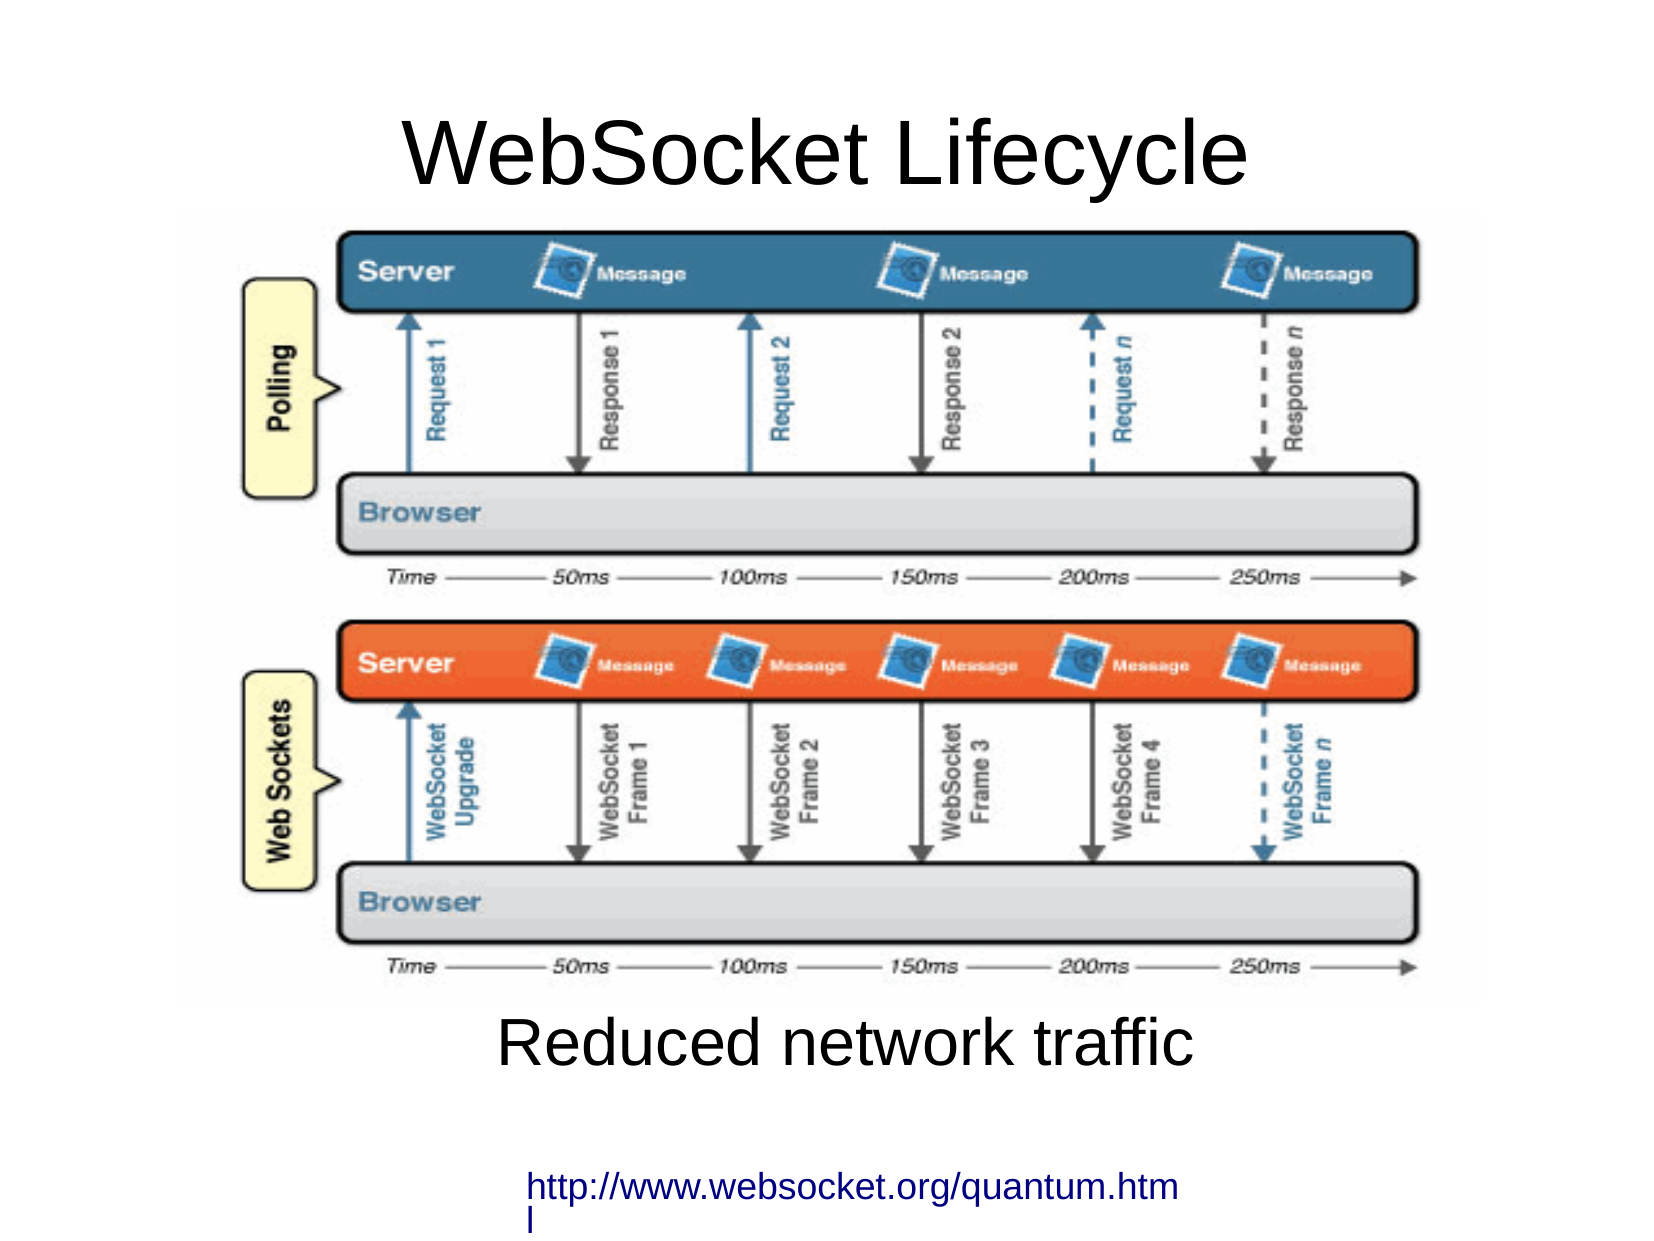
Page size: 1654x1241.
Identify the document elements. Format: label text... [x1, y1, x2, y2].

picture [176, 209, 1482, 1006]
text_box http://www.websocket.org/quantum.html [511, 1158, 1201, 1216]
subtitle Reduced network traffic [101, 990, 1591, 1081]
title WebSocket Lifecycle [82, 49, 1571, 257]
